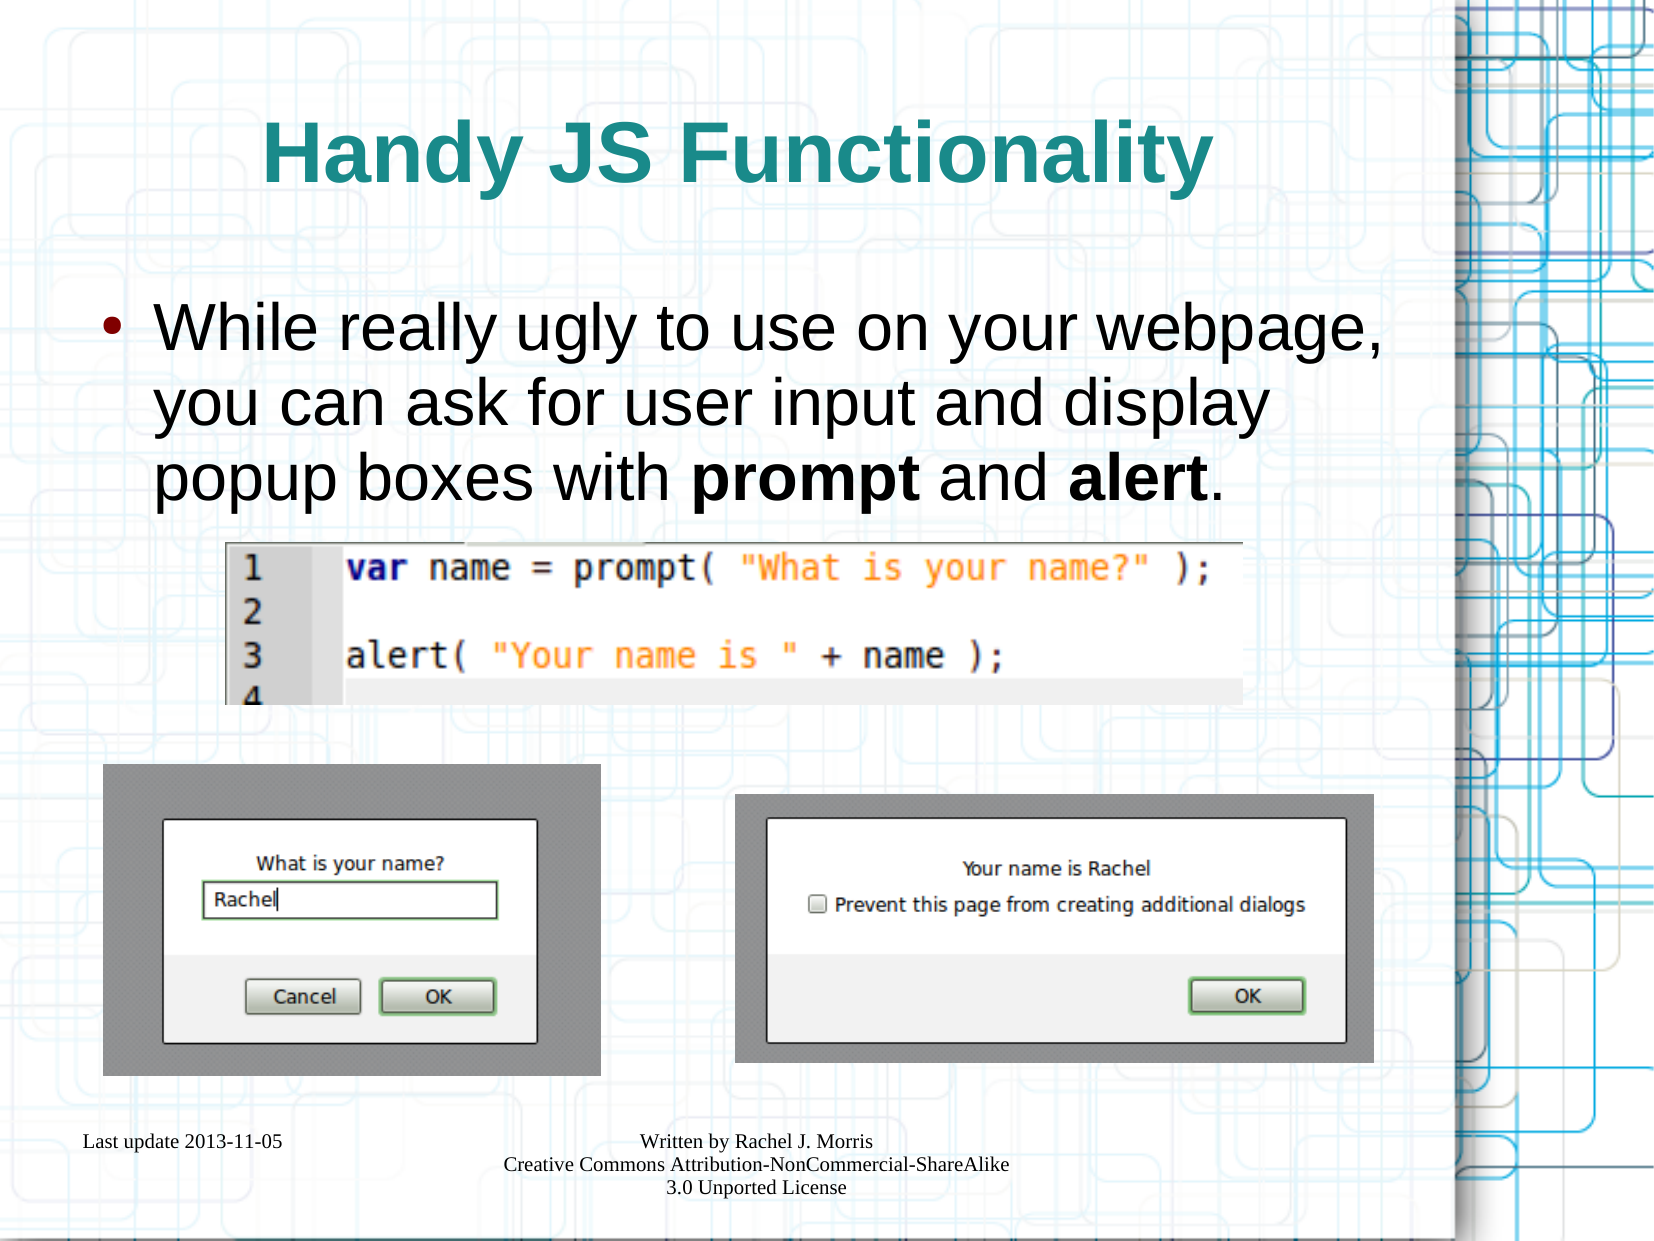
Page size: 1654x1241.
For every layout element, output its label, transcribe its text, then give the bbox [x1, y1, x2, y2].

list While really ugly to use on your webpage, you can ask for user input and display popup boxes with prompt and alert. [82, 290, 1418, 1010]
picture [0, 0, 1654, 1241]
title Handy JS Functionality [59, 49, 1418, 257]
